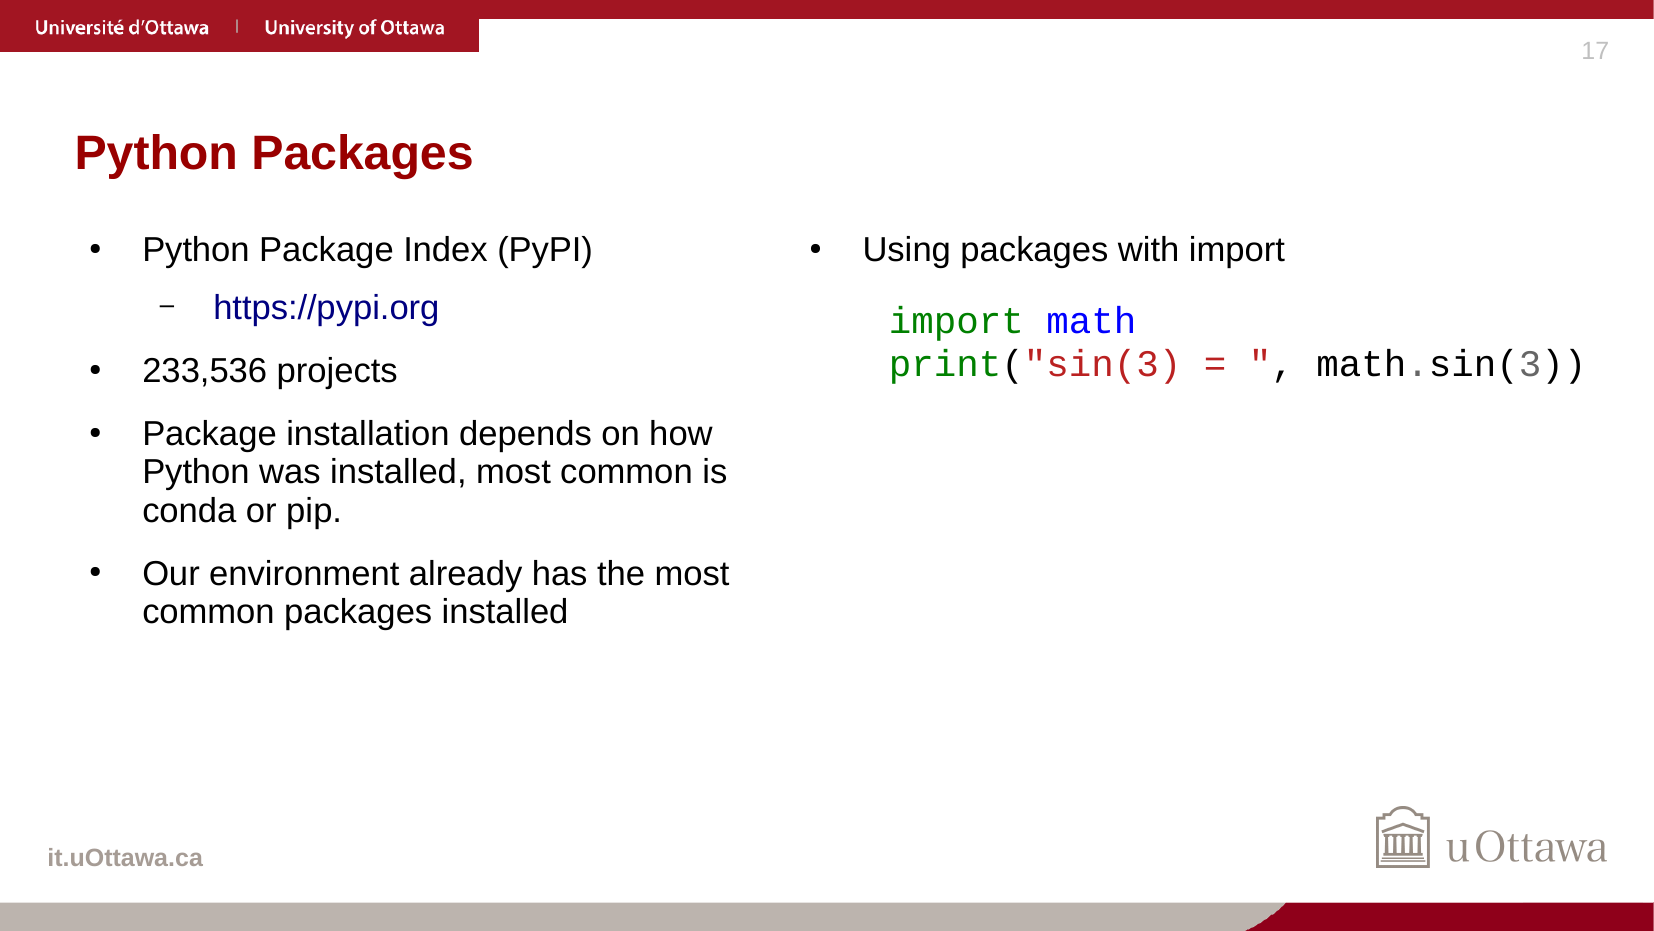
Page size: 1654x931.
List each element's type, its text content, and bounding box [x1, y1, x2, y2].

picture [1376, 806, 1607, 868]
title Python Packages [74, 93, 1481, 212]
list Using packages with import [791, 230, 1478, 740]
list Python Package Index (PyPI) https://pypi.org 233,536 projects Package installation depends on how Python was installed, most common is conda or pip. Our environment already has the most common packages installed [71, 230, 758, 740]
picture [0, 903, 1654, 931]
text_box import math print("sin(3) = ", math.sin(3)) [874, 295, 1602, 396]
picture [0, 0, 1654, 52]
